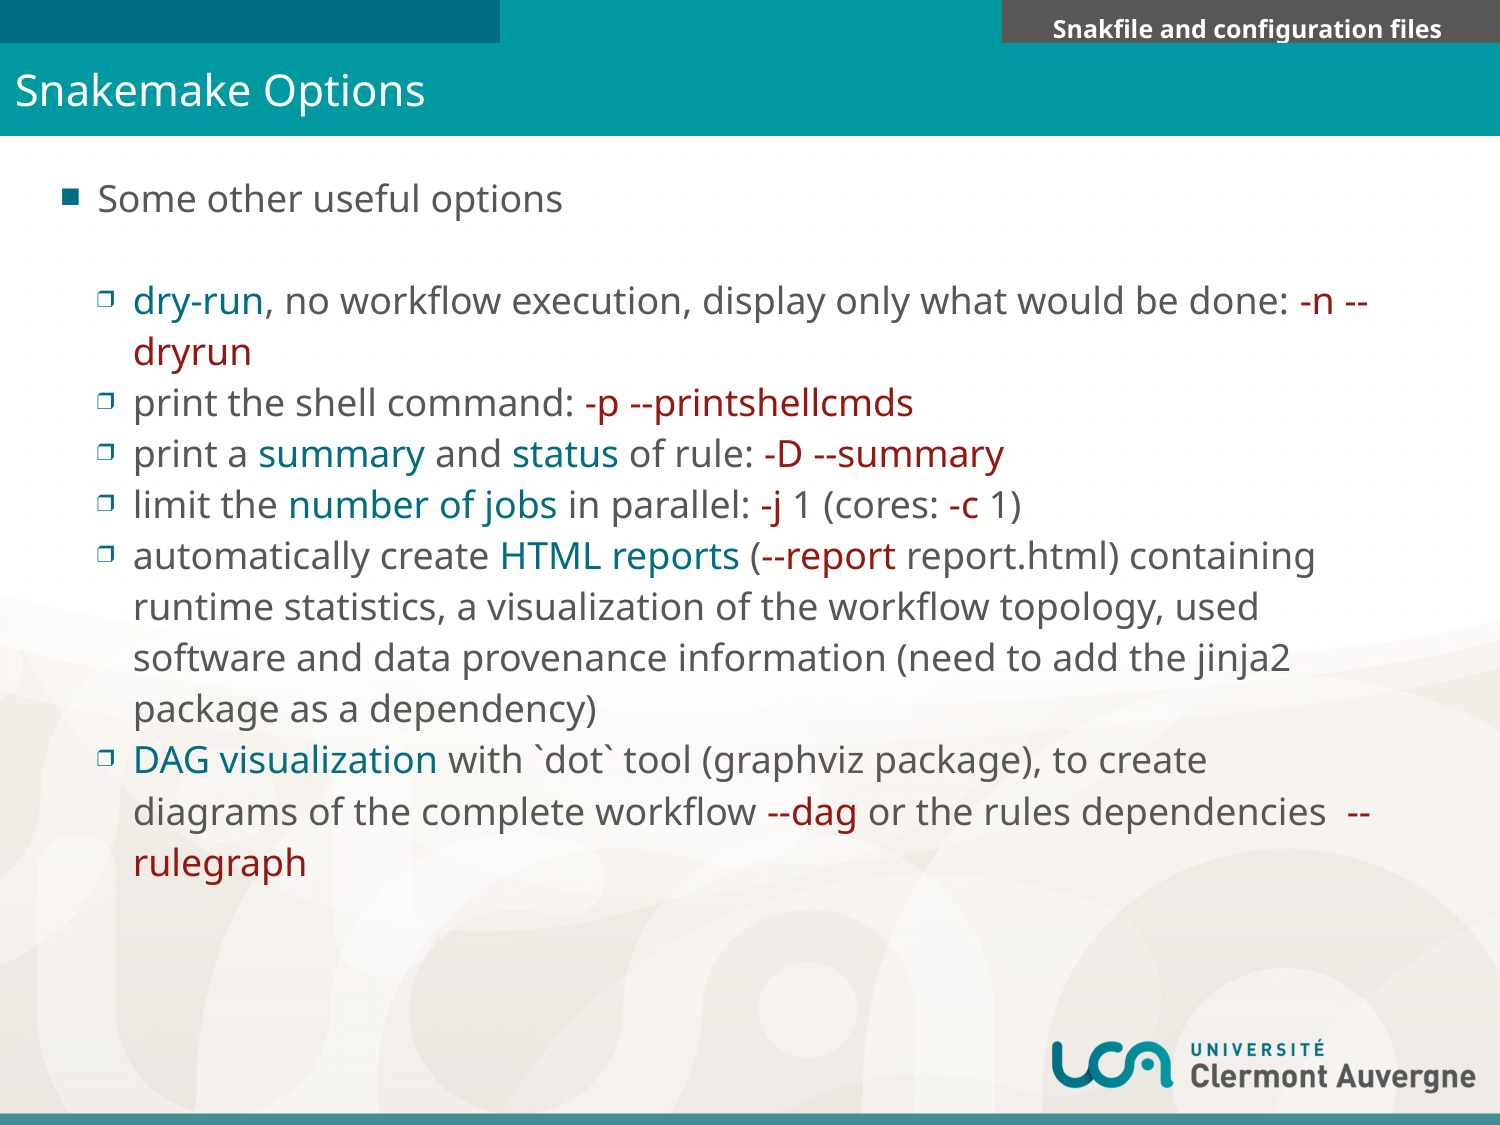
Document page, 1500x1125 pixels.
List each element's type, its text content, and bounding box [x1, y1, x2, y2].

text_box Snakemake Options [0, 42, 1500, 136]
text_box Some other useful options dry-run, no workflow execution, display only what would be done: -n --dryrun print the shell command: -p --printshellcmds print a summary and status of rule: -D --summary limit the number of jobs in parallel: -j 1 (cores: -c 1) automatically create HTML reports (--report report.html) containing runtime statistics, a visualization of the workflow topology, used software and data provenance information (need to add the jinja2 package as a dependency) DAG visualization with `dot` tool (graphviz package), to create diagrams of the complete workflow --dag or the rules dependencies --rulegraph [47, 165, 1394, 1032]
picture [0, 136, 1500, 1125]
text_box [0, 0, 1500, 42]
text_box Snakfile and configuration files [4, 4, 1500, 42]
